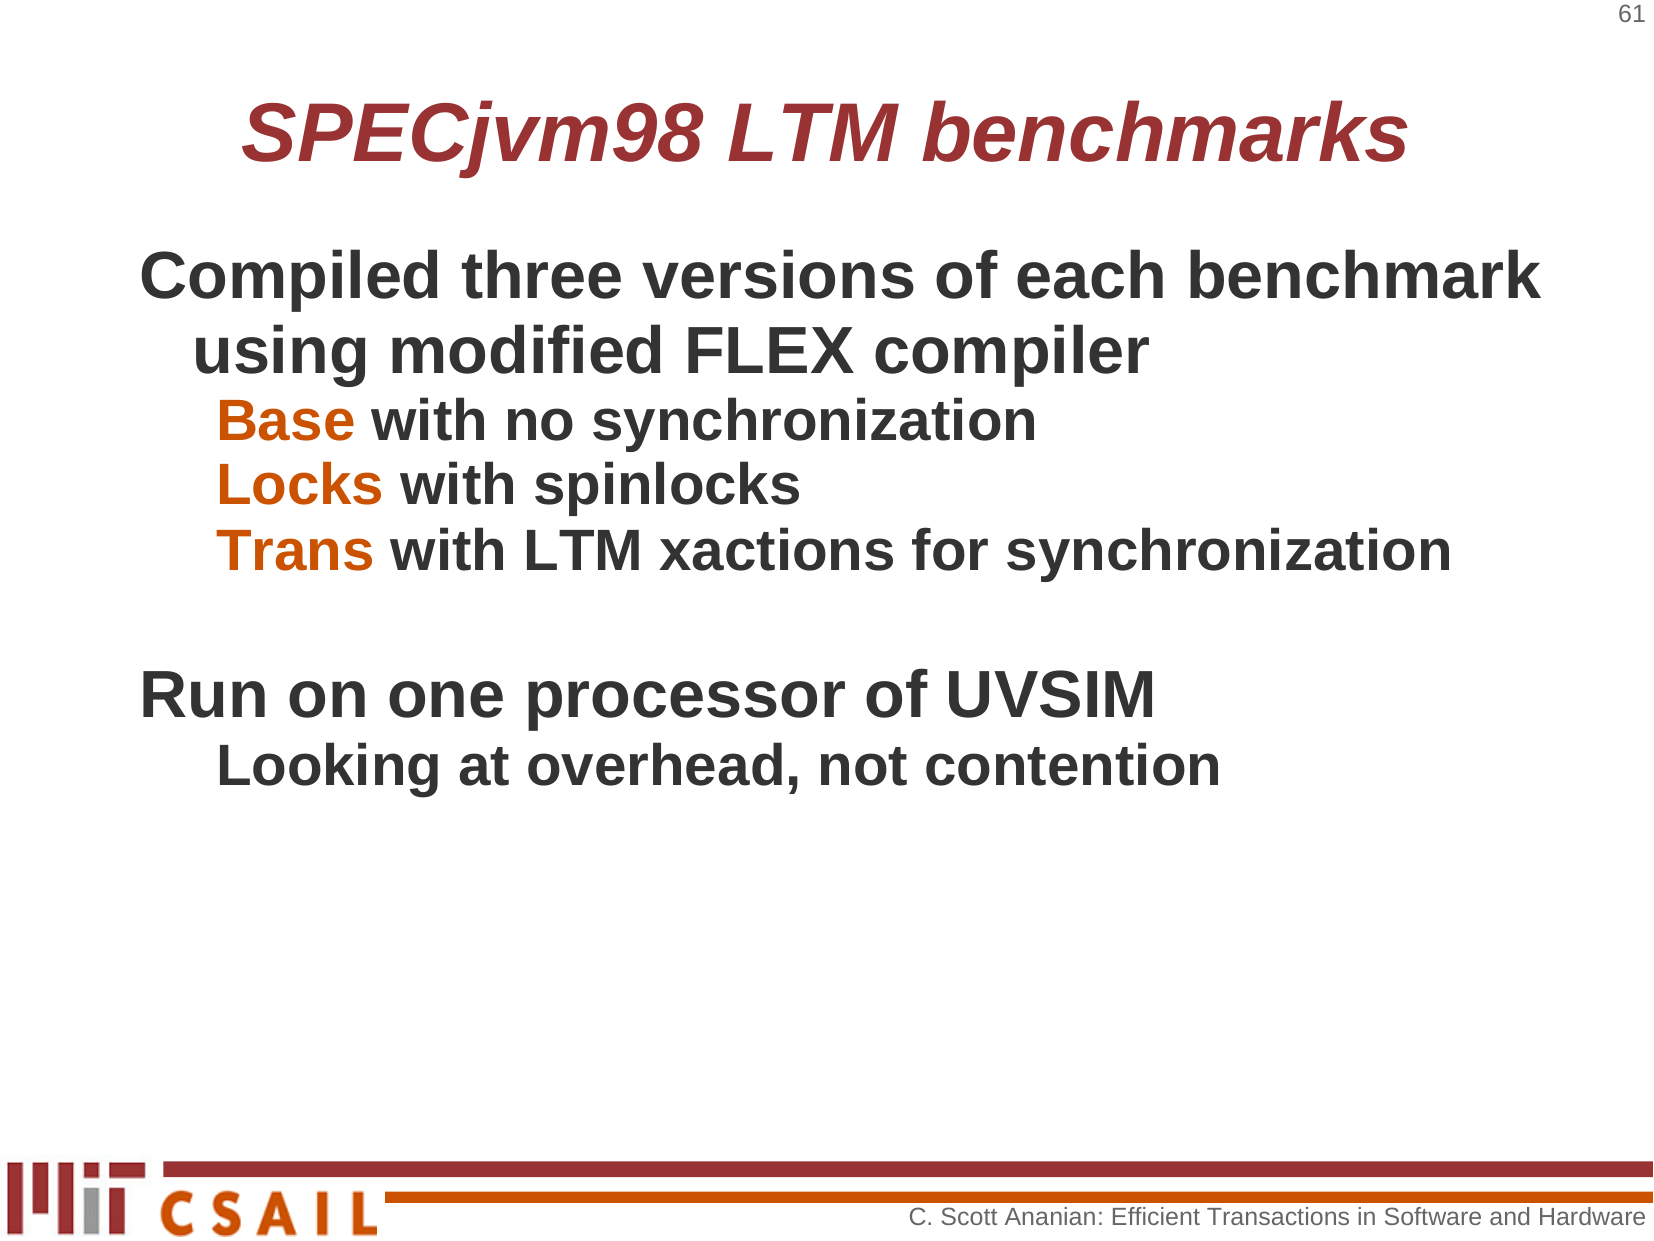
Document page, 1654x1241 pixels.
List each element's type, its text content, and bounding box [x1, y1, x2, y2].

list Compiled three versions of each benchmark using modified FLEX compiler Base with no synchronization Locks with spinlocks Trans with LTM xactions for synchronization Run on one processor of UVSIM Looking at overhead, not contention [121, 237, 1561, 1133]
title SPECjvm98 LTM benchmarks [52, 28, 1601, 237]
picture [0, 1155, 377, 1237]
